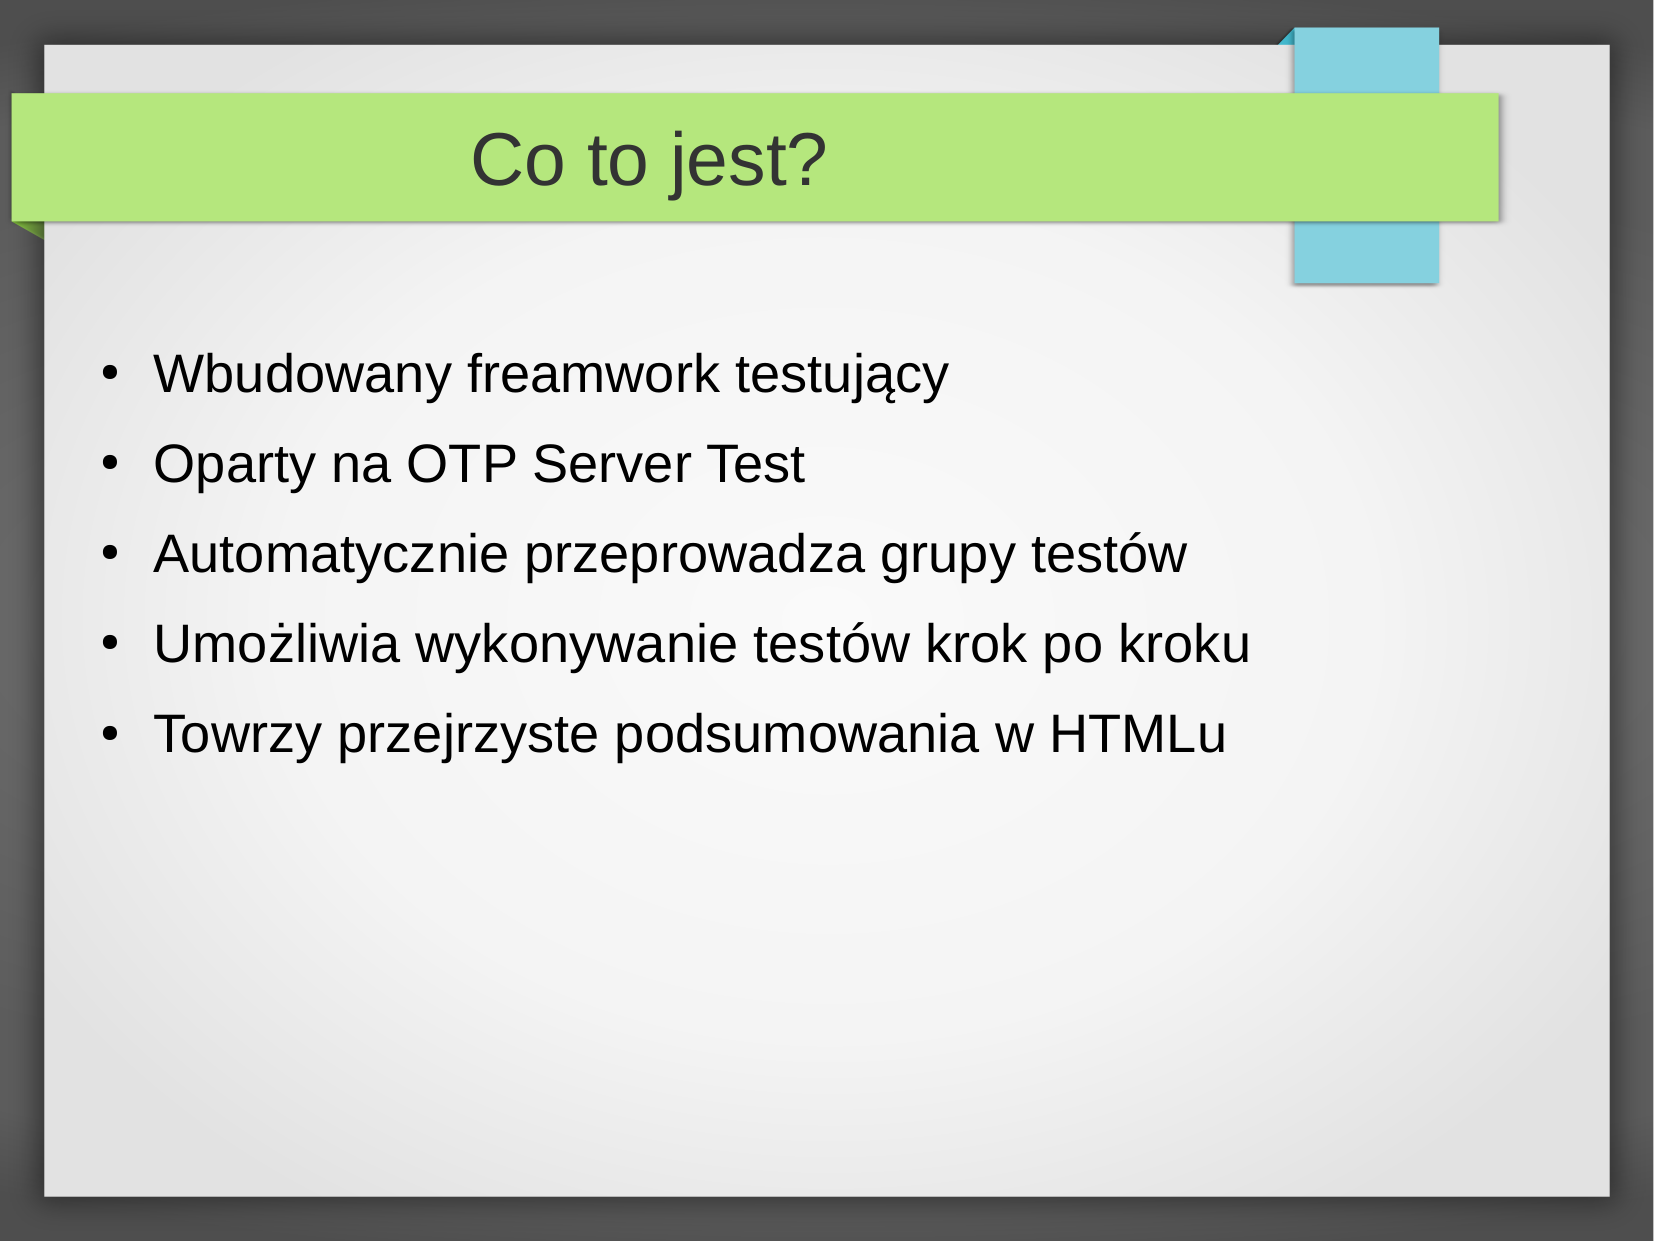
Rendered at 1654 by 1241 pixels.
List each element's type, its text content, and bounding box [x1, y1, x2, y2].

title Co to jest? [70, 106, 1229, 213]
picture [0, 0, 1654, 1241]
list Wbudowany freamwork testujący Oparty na OTP Server Test Automatycznie przeprowadza grupy testów Umożliwia wykonywanie testów krok po kroku Towrzy przejrzyste podsumowania w HTMLu [82, 343, 1538, 1063]
